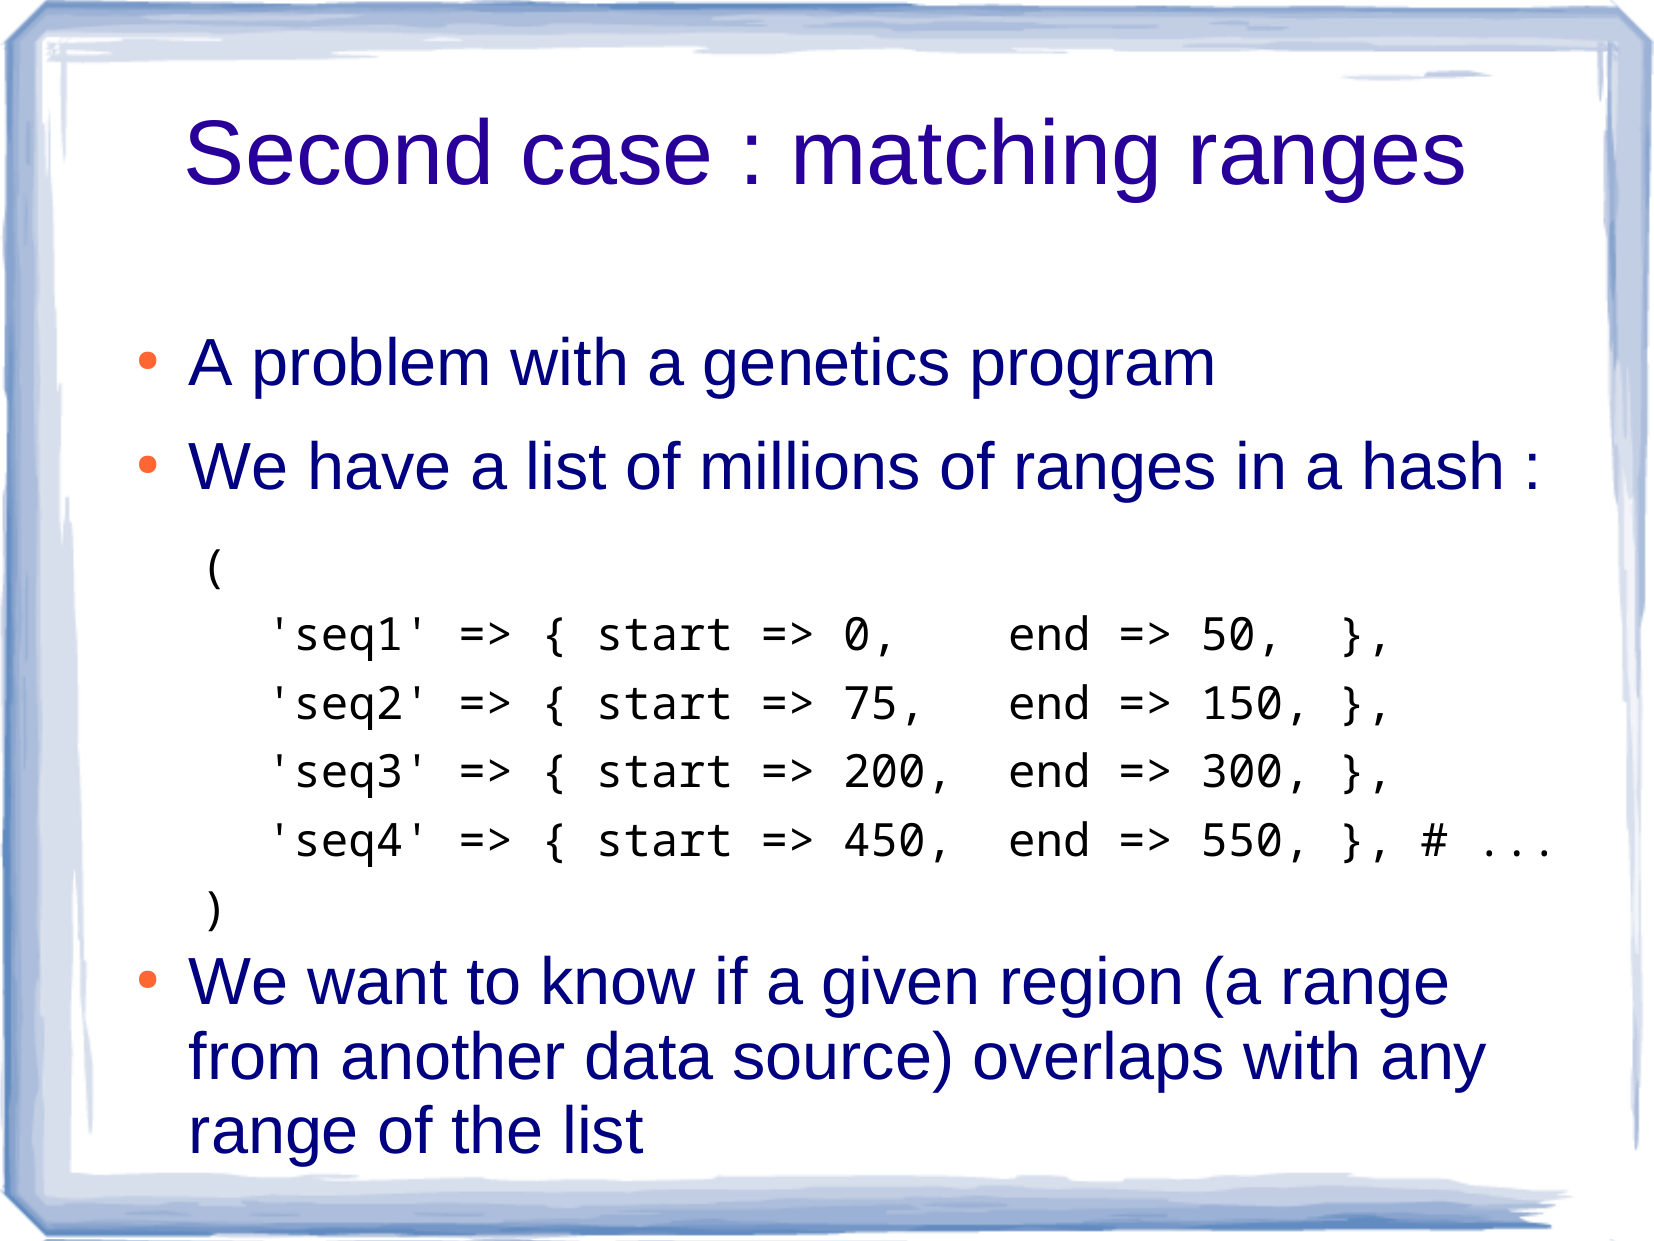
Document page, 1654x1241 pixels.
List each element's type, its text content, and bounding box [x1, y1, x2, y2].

title Second case : matching ranges [82, 49, 1571, 257]
list A problem with a genetics program We have a list of millions of ranges in a hash : ( 'seq1' => { start => 0, end => 50, }, 'seq2' => { start => 75, end => 150, }, 'seq3' => { start => 200, end => 300, }, 'seq4' => { start => 450, end => 550, }, # ... ) We want to know if a given region (a range from another data source) overlaps with any range of the list [118, 324, 1571, 1134]
picture [0, 0, 1654, 1241]
